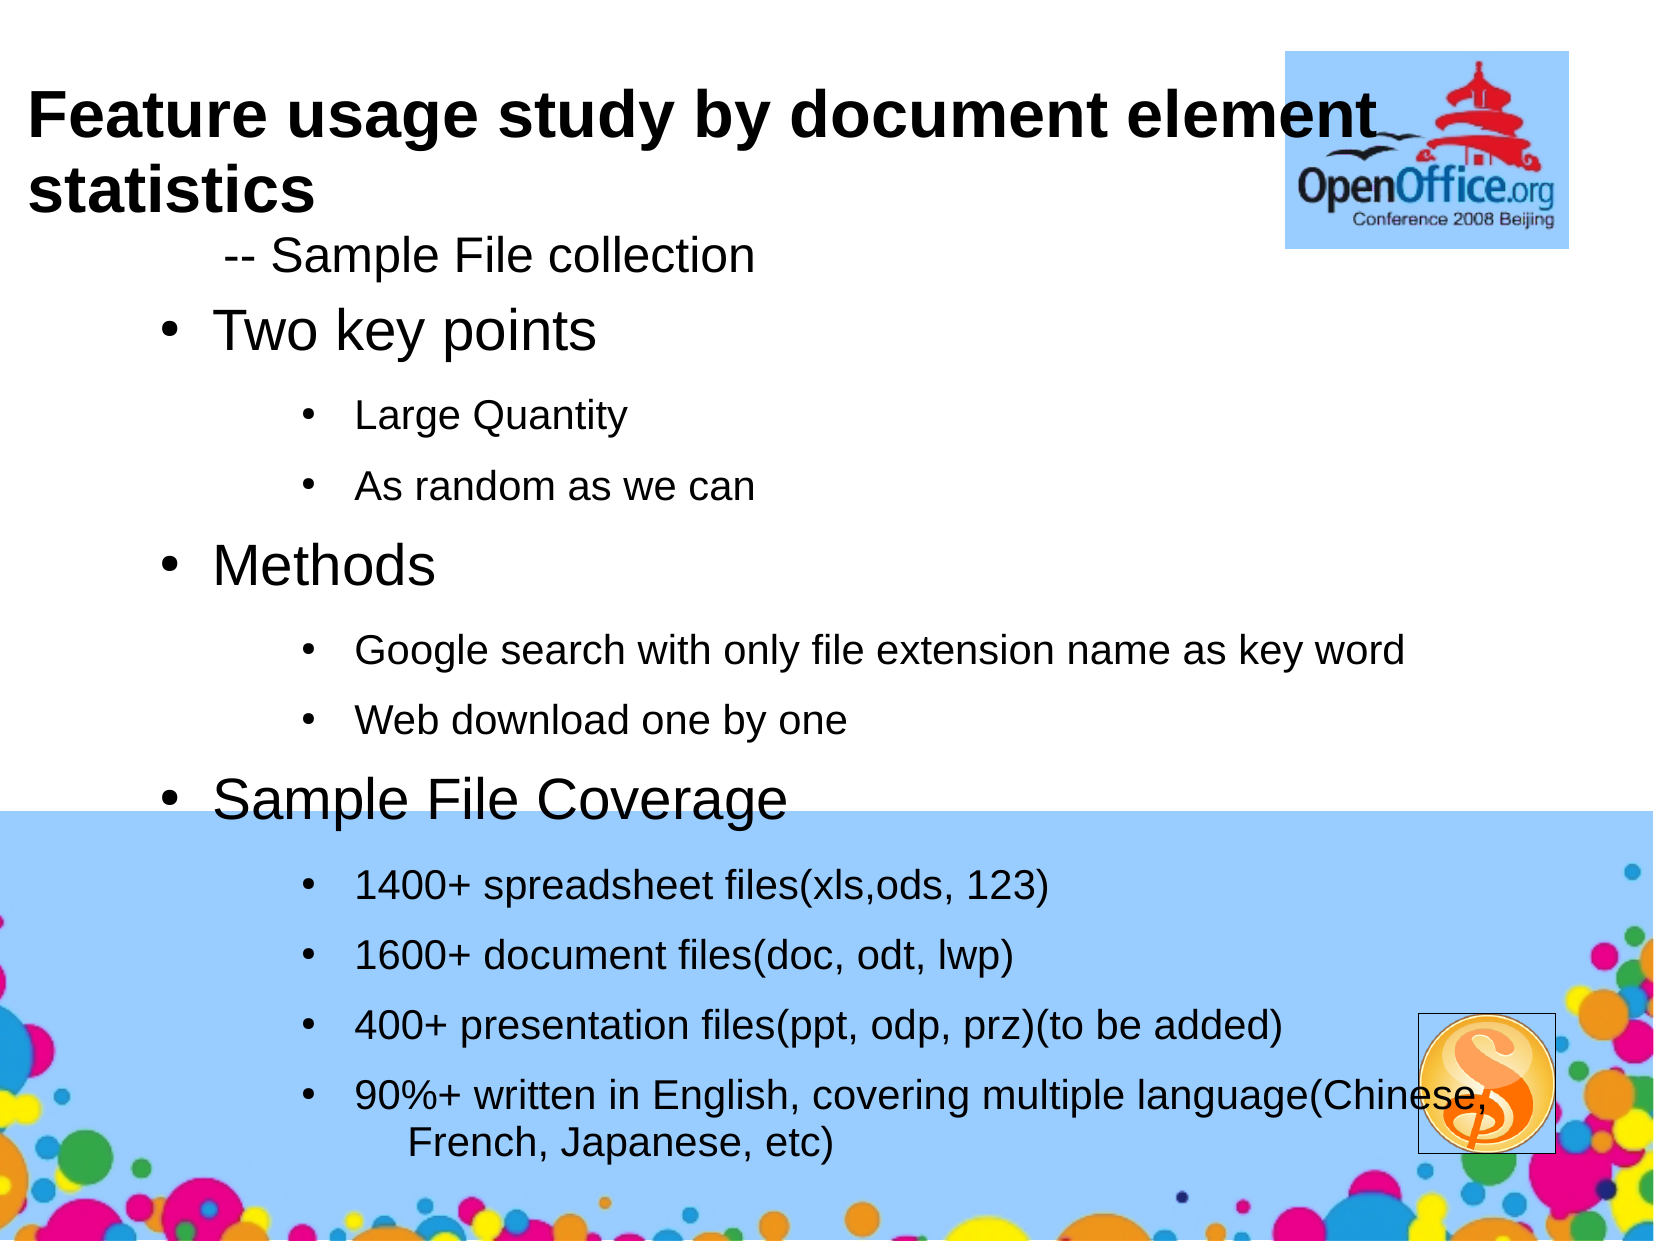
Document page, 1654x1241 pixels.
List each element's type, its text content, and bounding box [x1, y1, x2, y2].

picture [1285, 51, 1569, 250]
title Feature usage study by document element statistics -- Sample File collection [27, 72, 1519, 288]
picture [0, 810, 1654, 1241]
list Two key points Large Quantity As random as we can Methods Google search with only file extension name as key word Web download one by one Sample File Coverage 1400+ spreadsheet files(xls,ods, 123) 1600+ document files(doc, odt, lwp) 400+ presentation files(ppt, odp, prz)(to be added) 90%+ written in English, covering multiple language(Chinese, French, Japanese, etc) [124, 297, 1530, 1199]
picture [1530, 1014, 1555, 1153]
